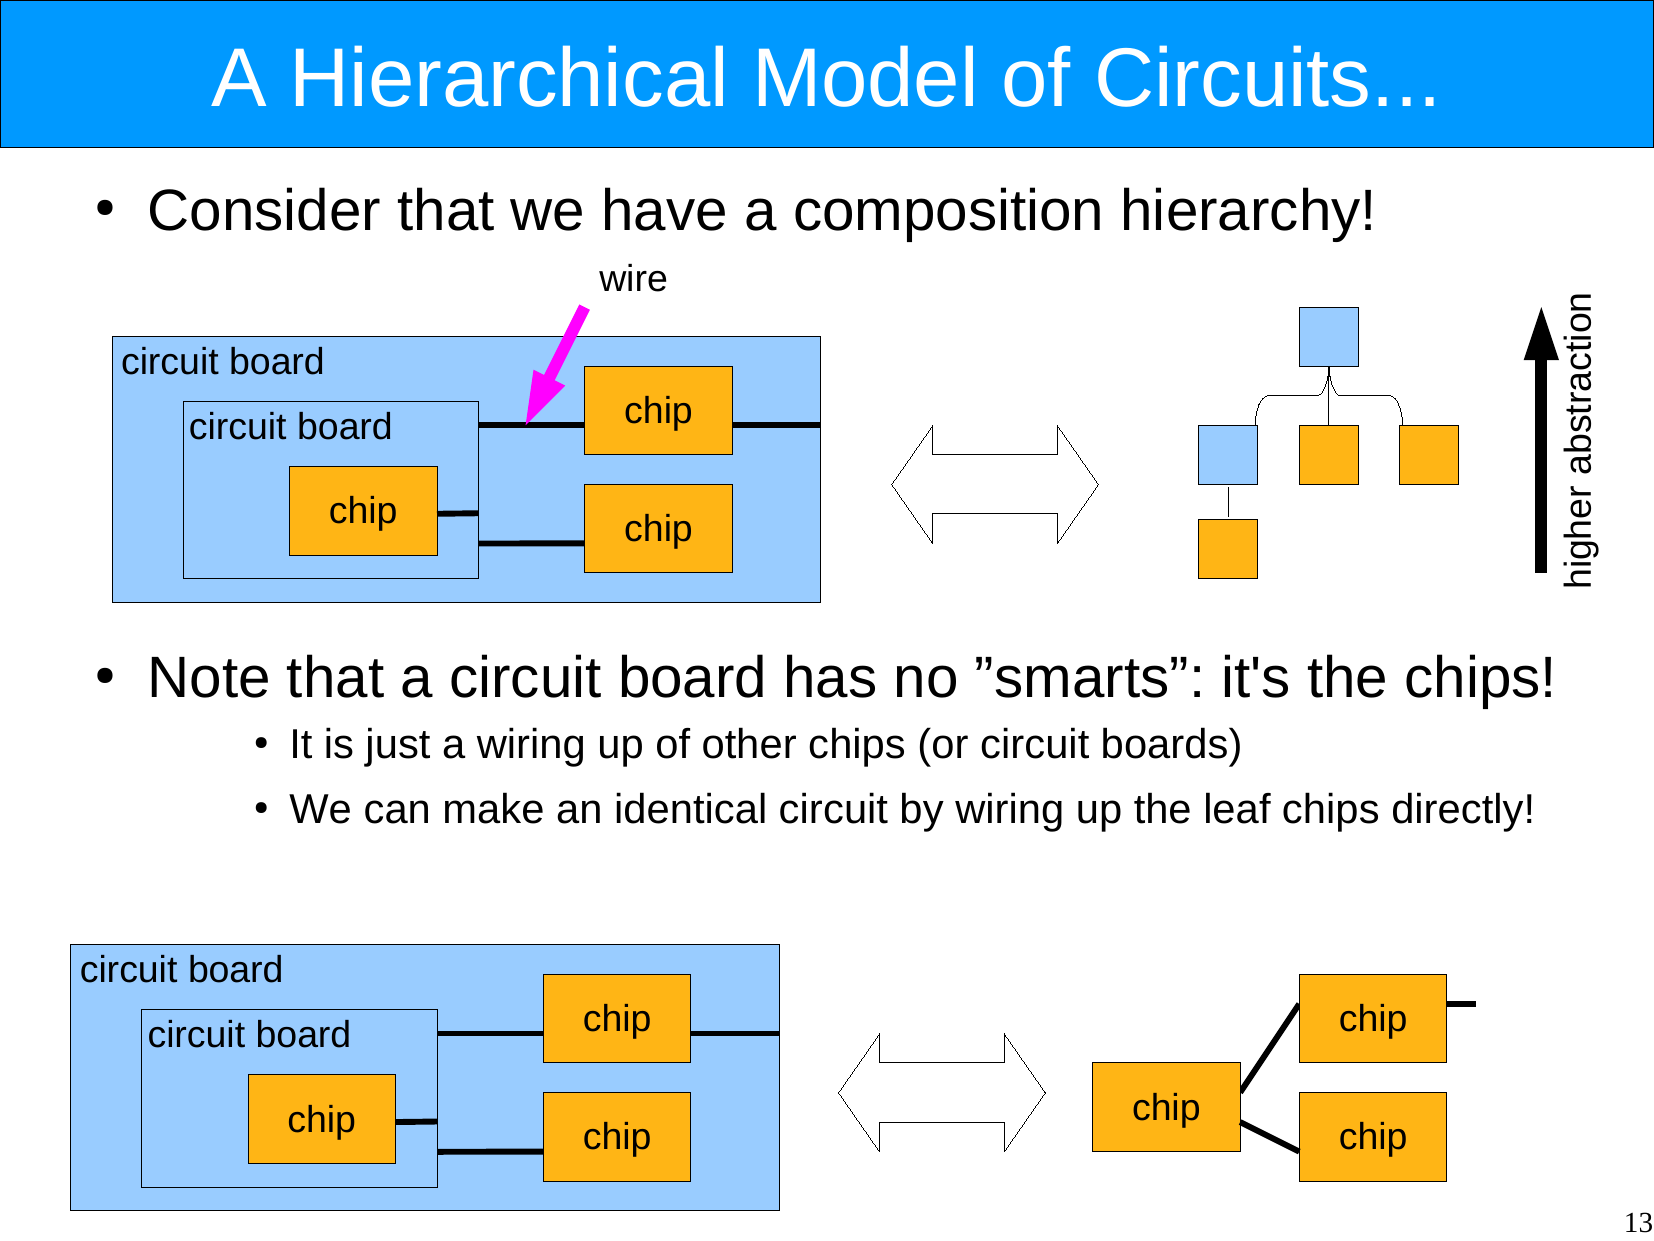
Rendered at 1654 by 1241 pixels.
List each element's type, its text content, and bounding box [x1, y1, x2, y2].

text_box chip [584, 484, 733, 573]
text_box circuit board [106, 332, 340, 390]
text_box [1399, 425, 1459, 485]
text_box chip [1299, 1092, 1447, 1182]
text_box chip [248, 1074, 396, 1164]
text_box [1198, 425, 1258, 485]
text_box circuit board [174, 397, 408, 455]
text_box chip [1299, 974, 1447, 1063]
text_box circuit board [64, 941, 299, 999]
text_box [70, 944, 780, 1211]
text_box [530, 336, 821, 422]
text_box chip [584, 366, 733, 455]
text_box higher abstraction [1549, 277, 1607, 605]
text_box [112, 336, 821, 603]
text_box [1299, 425, 1359, 485]
text_box [1198, 519, 1258, 579]
text_box circuit board [132, 1006, 367, 1063]
text_box [1299, 307, 1359, 367]
text_box chip [543, 974, 691, 1063]
text_box chip [1092, 1062, 1241, 1152]
title A Hierarchical Model of Circuits... [82, 13, 1571, 142]
text_box chip [543, 1092, 691, 1182]
list Consider that we have a composition hierarchy! Note that a circuit board has no ”smarts”: it's the chips! It is just a wiring up of other chips (or circuit boards) We can make an identical circuit by wiring up the leaf chips directly! [76, 177, 1565, 1196]
text_box wire [584, 250, 683, 308]
text_box chip [289, 466, 438, 556]
